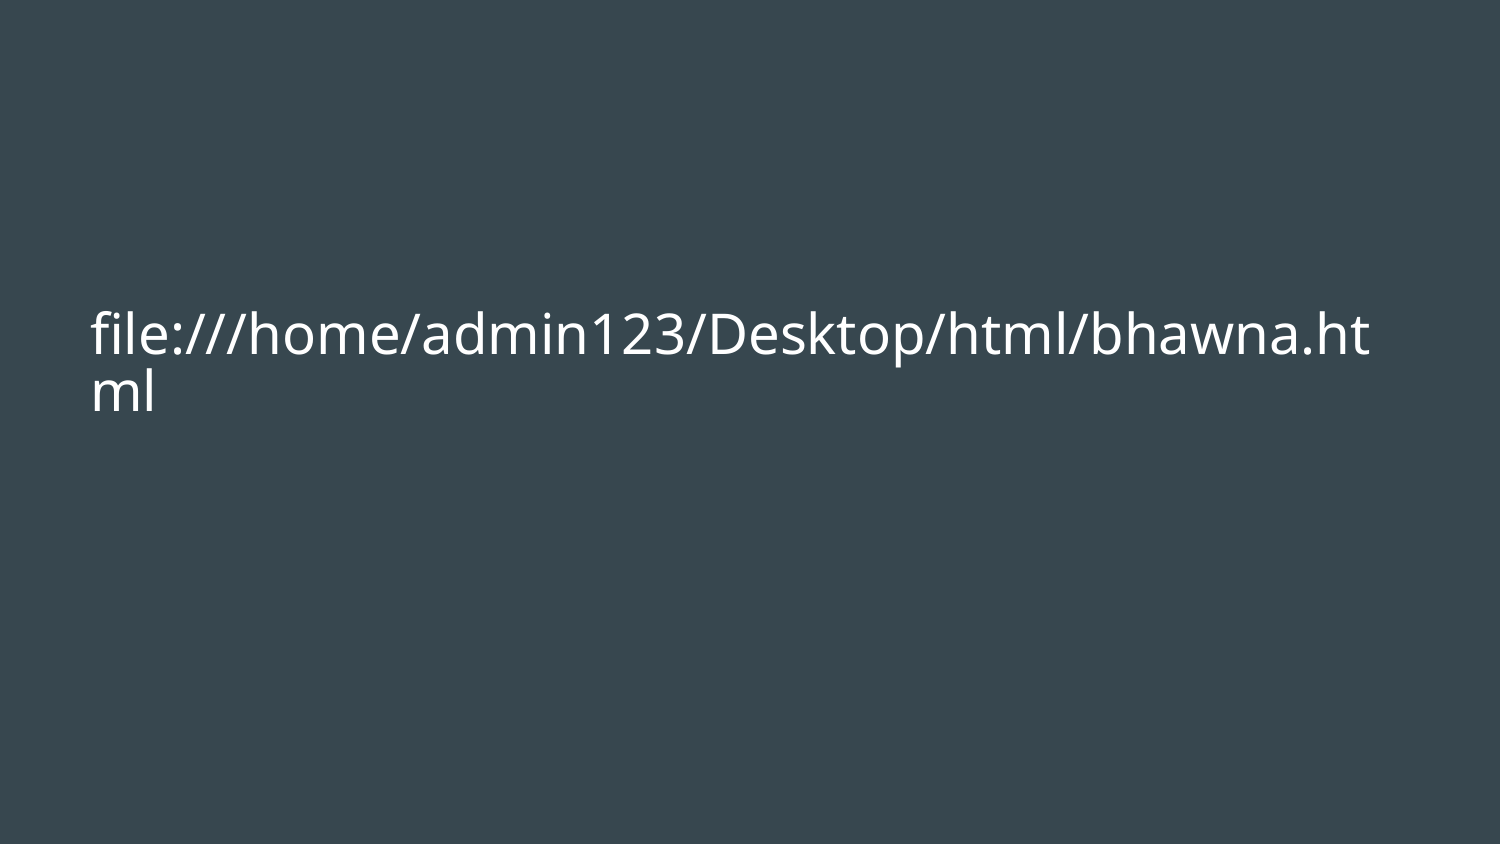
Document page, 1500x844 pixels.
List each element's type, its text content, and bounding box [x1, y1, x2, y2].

text_box file:///home/admin123/Desktop/html/bhawna.html [0, 283, 1410, 391]
